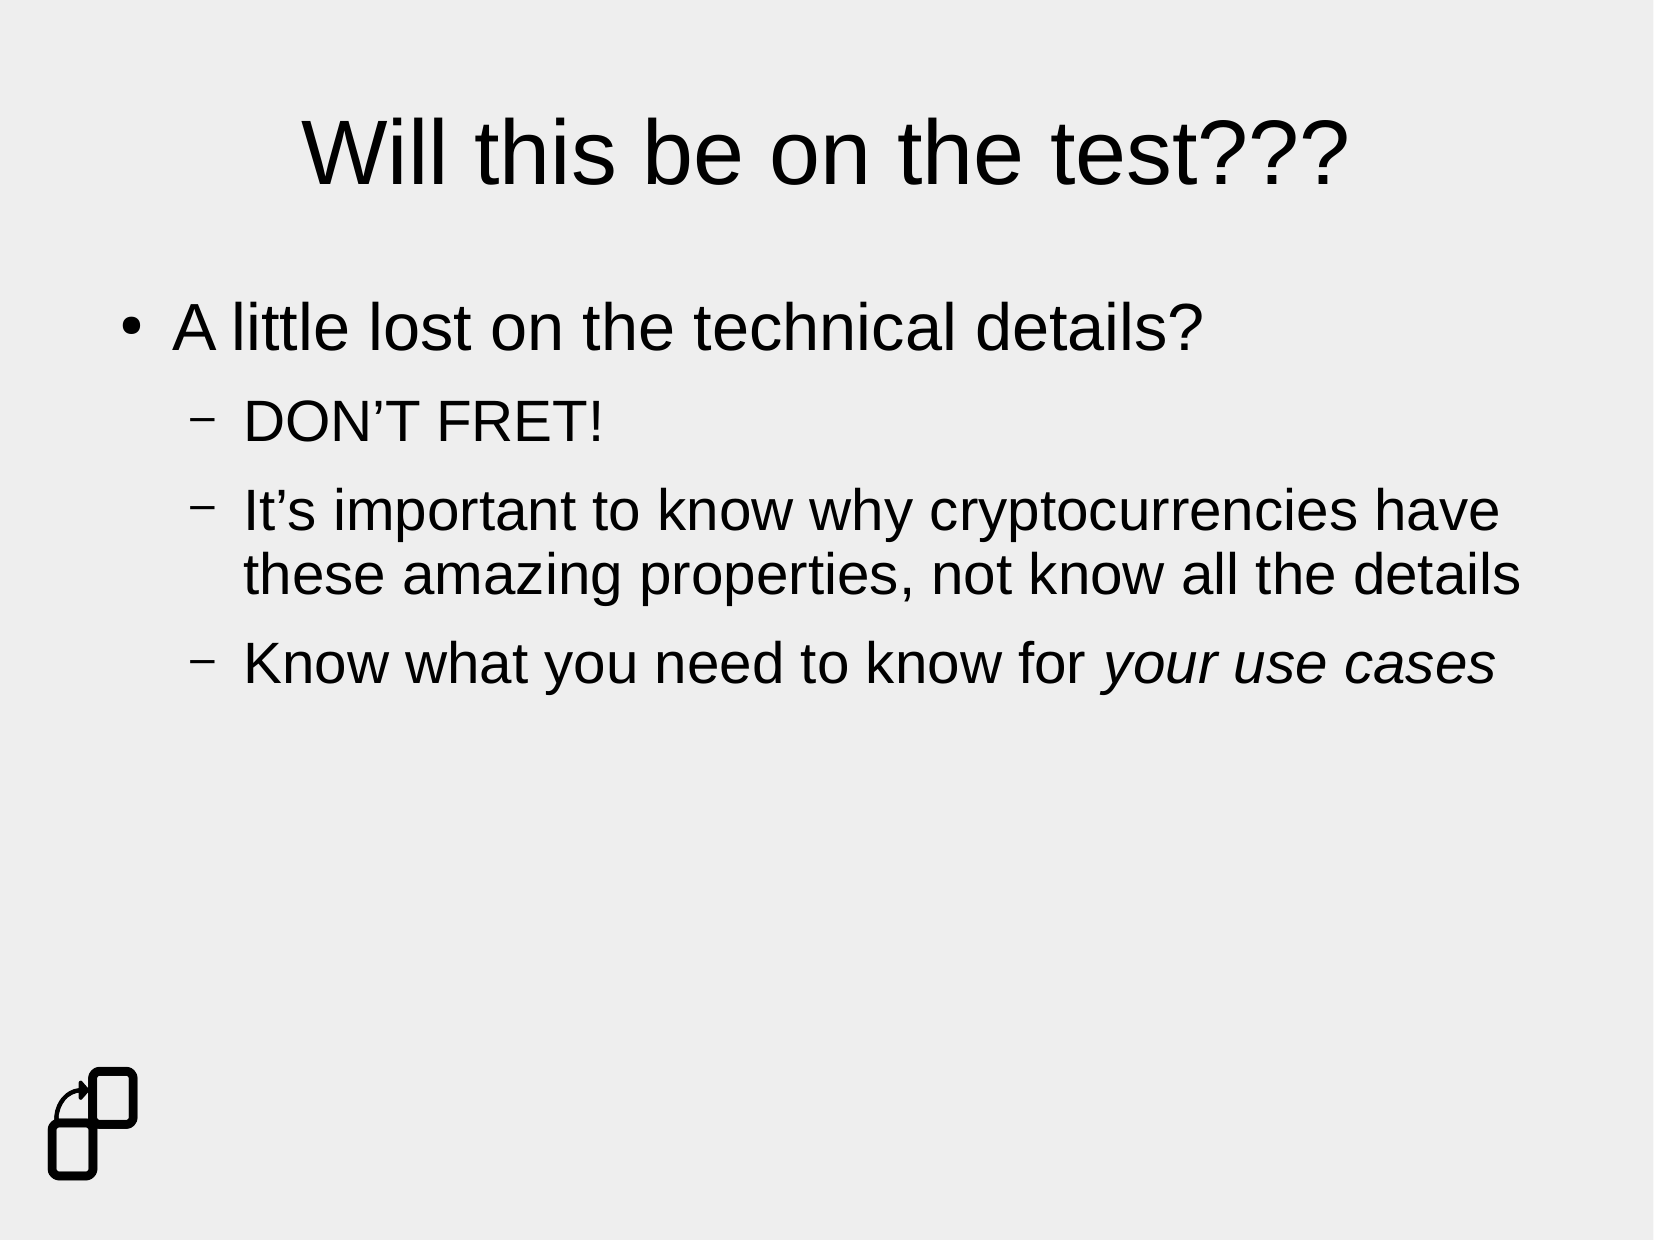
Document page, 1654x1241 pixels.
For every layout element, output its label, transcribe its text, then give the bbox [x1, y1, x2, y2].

picture [30, 1062, 153, 1186]
title Will this be on the test??? [82, 49, 1571, 257]
list A little lost on the technical details? DON’T FRET! It’s important to know why cryptocurrencies have these amazing properties, not know all the details Know what you need to know for your use cases [101, 290, 1591, 1010]
